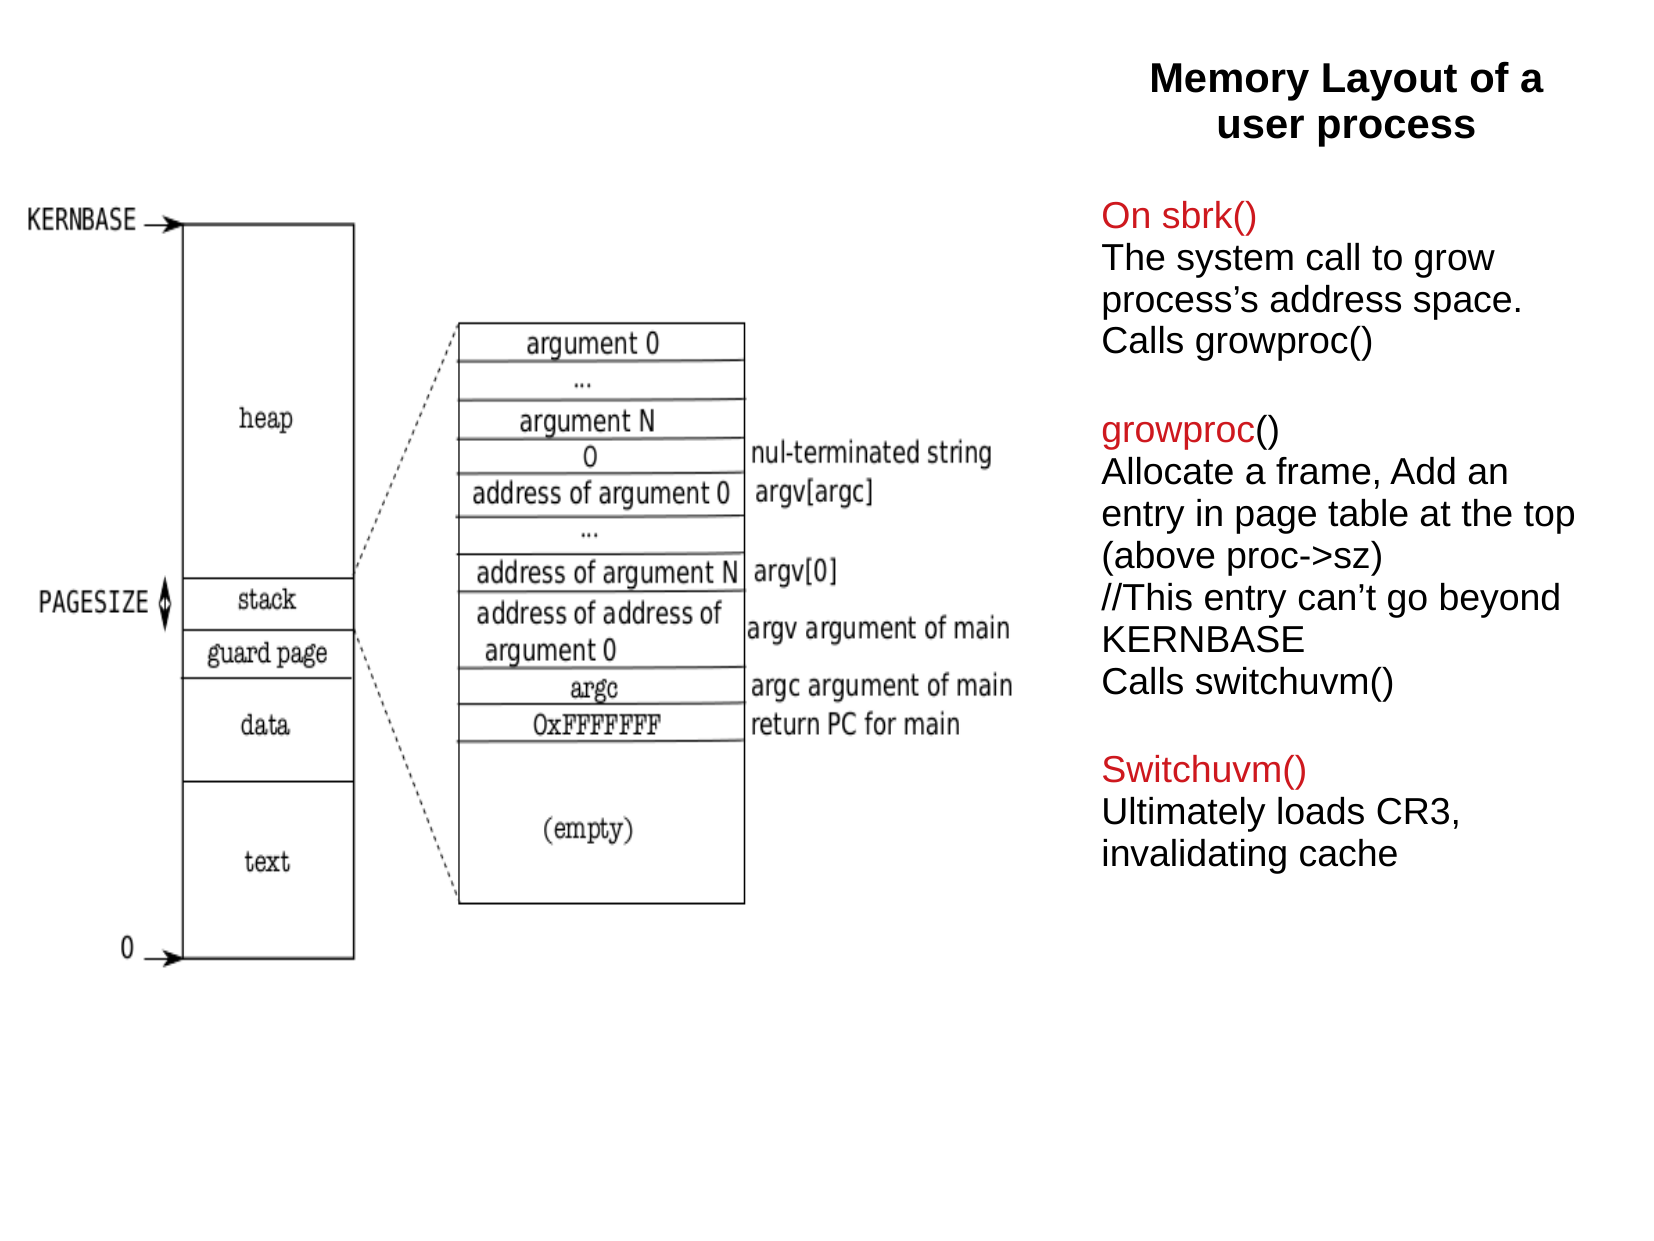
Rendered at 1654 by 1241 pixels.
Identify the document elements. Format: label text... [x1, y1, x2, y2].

text_box Memory Layout of a user process On sbrk() The system call to grow process’s address space. Calls growproc() growproc() Allocate a frame, Add an entry in page table at the top (above proc->sz) //This entry can’t go beyond KERNBASE Calls switchuvm() Switchuvm() Ultimately loads CR3, invalidating cache [1086, 47, 1607, 1213]
picture [1, 173, 1040, 977]
